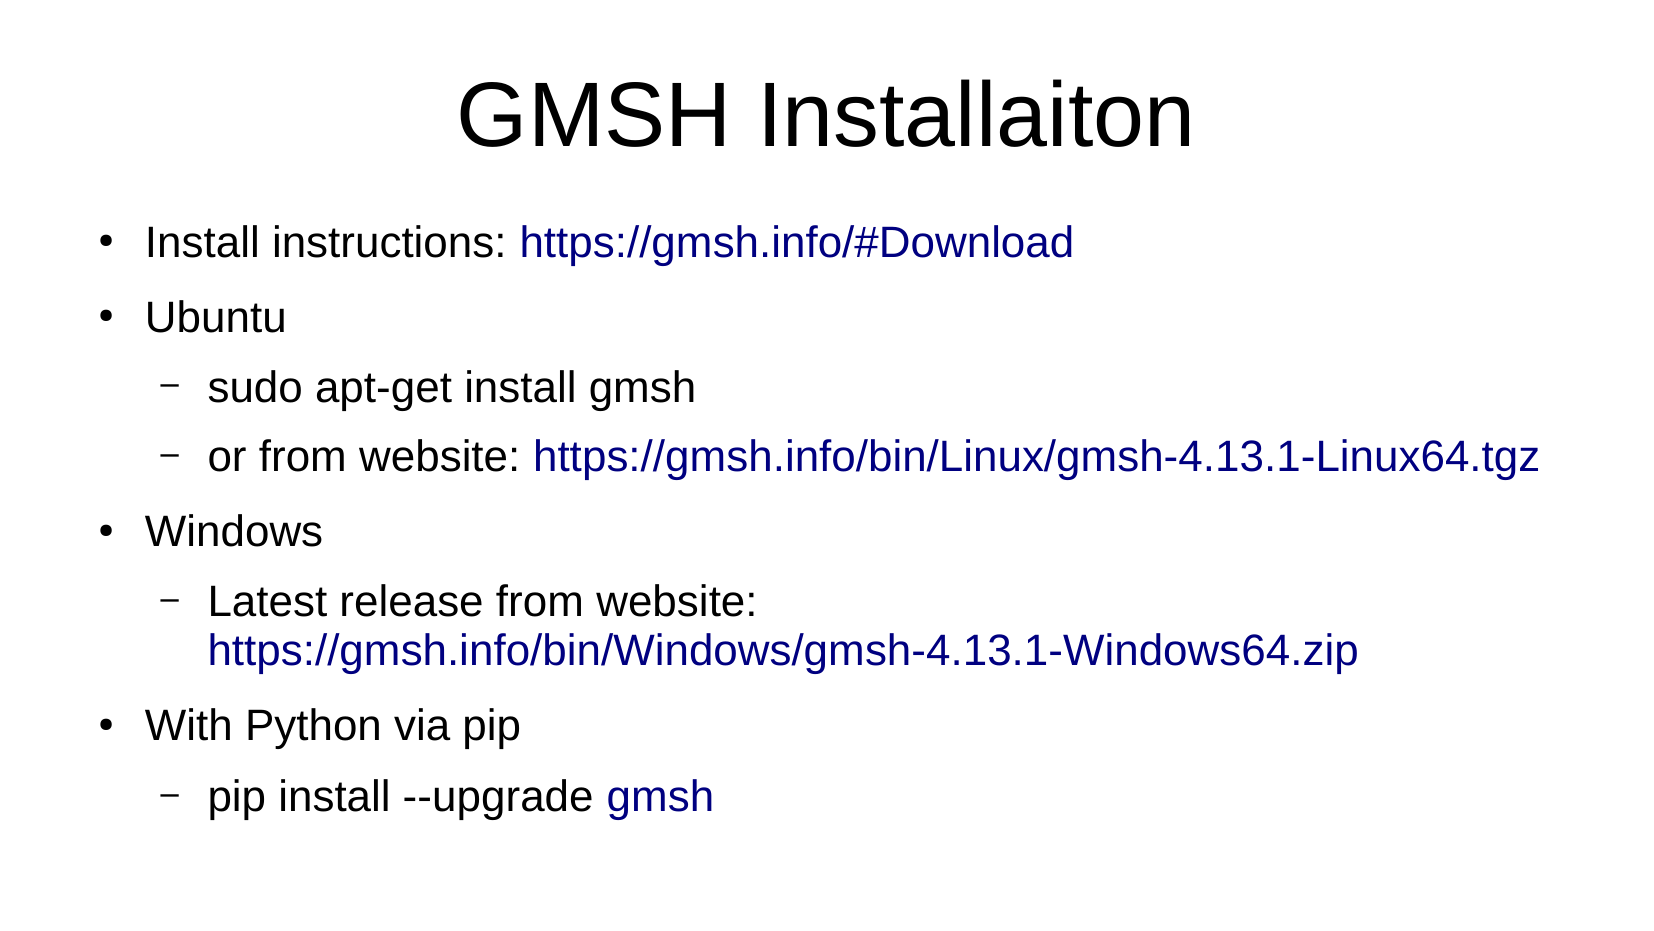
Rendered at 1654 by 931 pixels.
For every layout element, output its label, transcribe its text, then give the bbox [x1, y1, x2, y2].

list Install instructions: https://gmsh.info/#Download Ubuntu sudo apt-get install gmsh or from website: https://gmsh.info/bin/Linux/gmsh-4.13.1-Linux64.tgz Windows Latest release from website: https://gmsh.info/bin/Windows/gmsh-4.13.1-Windows64.zip With Python via pip pip install --upgrade gmsh [82, 217, 1571, 863]
title GMSH Installaiton [82, 37, 1571, 193]
